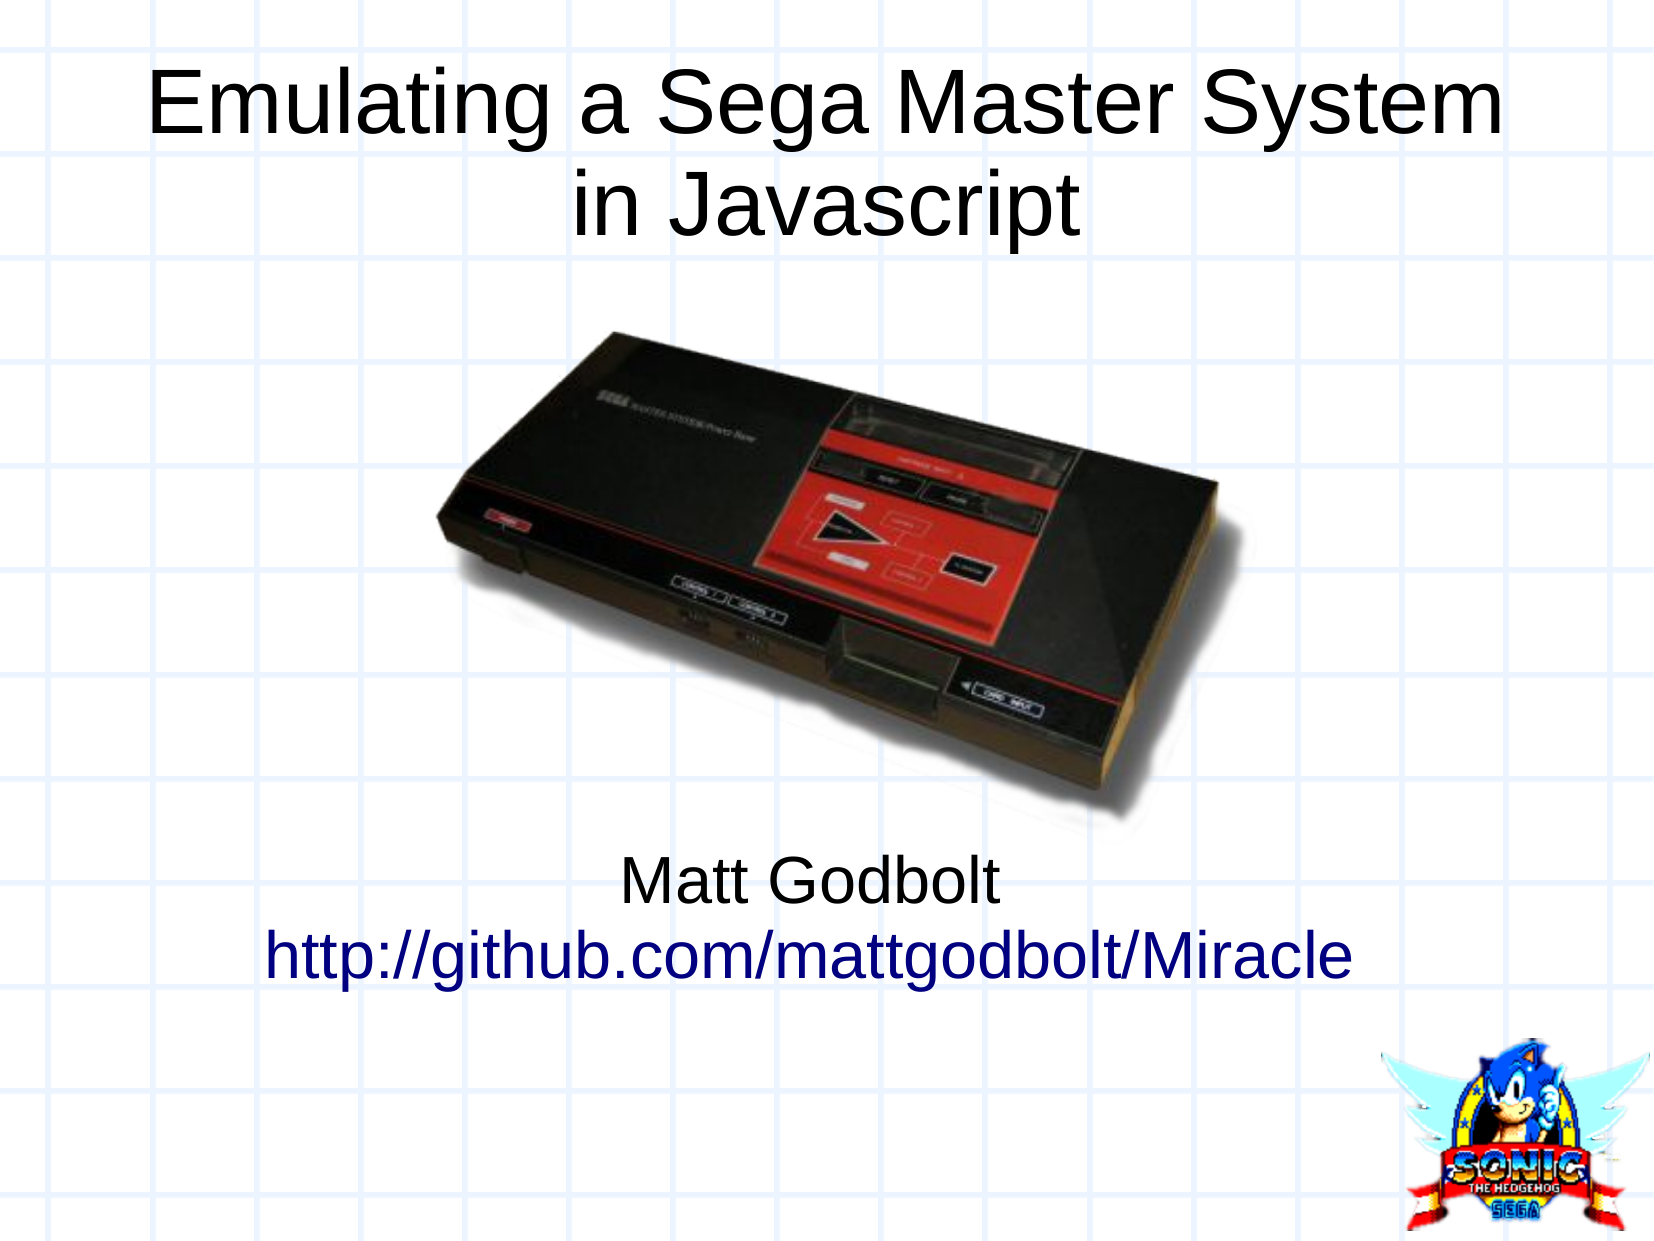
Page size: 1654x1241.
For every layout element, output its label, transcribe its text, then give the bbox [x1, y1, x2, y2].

picture [0, 0, 1654, 1241]
subtitle Matt Godbolt http://github.com/mattgodbolt/Miracle [82, 826, 1538, 1010]
title Emulating a Sega Master System in Javascript [82, 49, 1571, 257]
